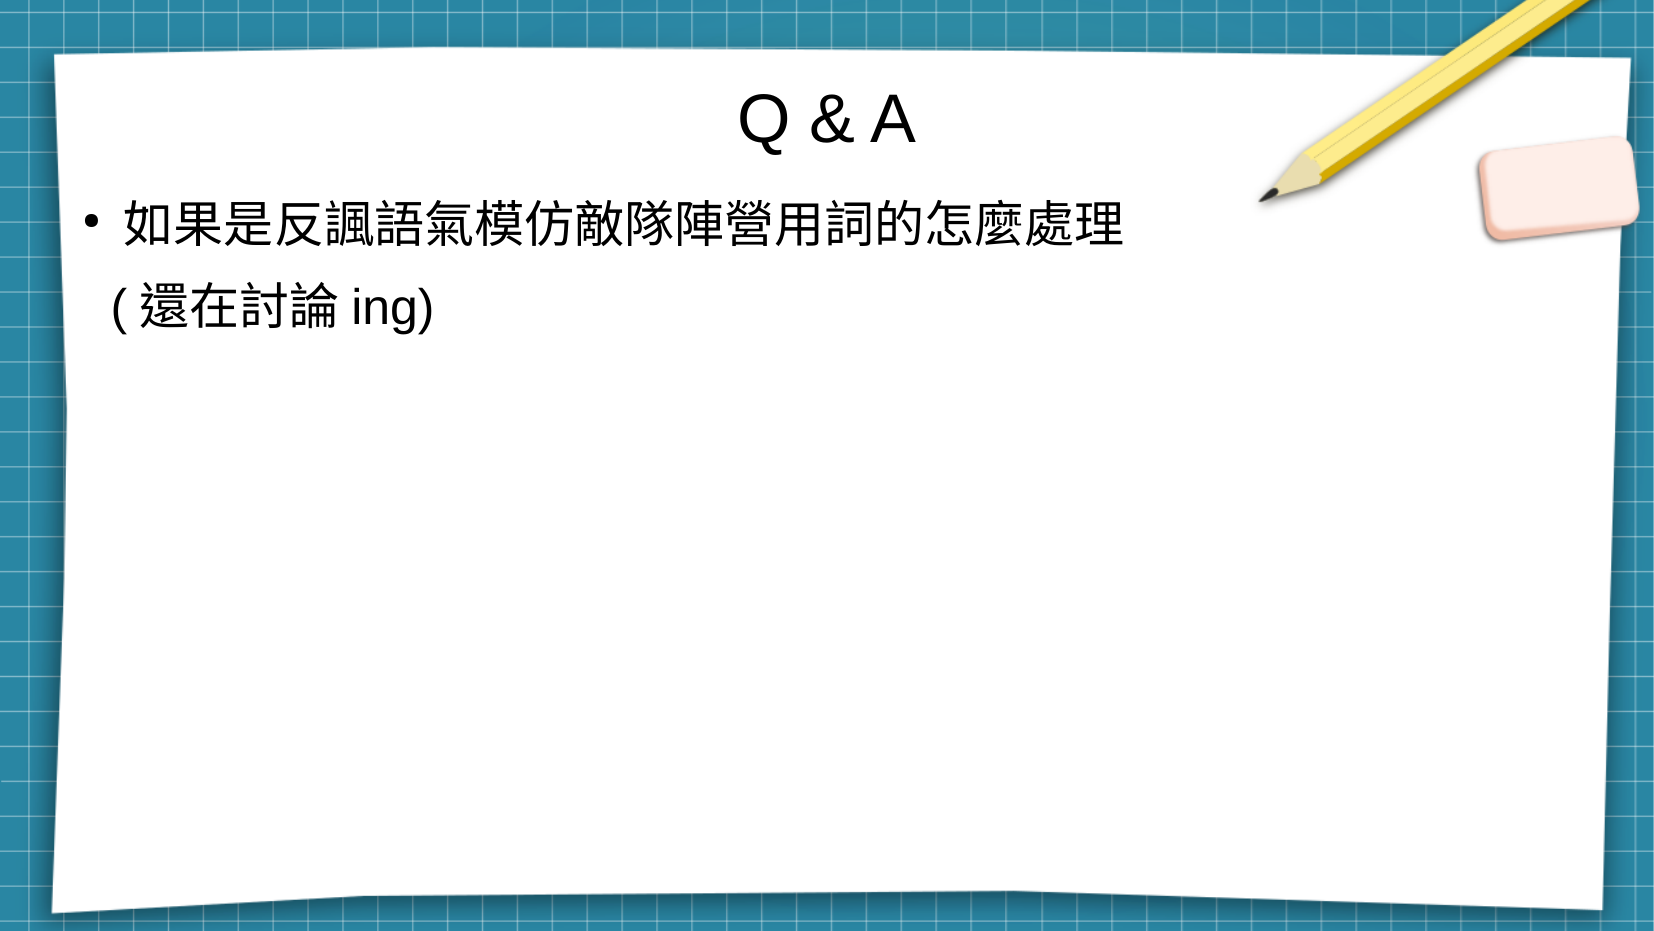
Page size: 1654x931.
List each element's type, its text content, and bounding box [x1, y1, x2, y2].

title Q & A [82, 37, 1571, 192]
list 如果是反諷語氣模仿敵隊陣營用詞的怎麼處理 (還在討論ing) [82, 192, 1571, 868]
